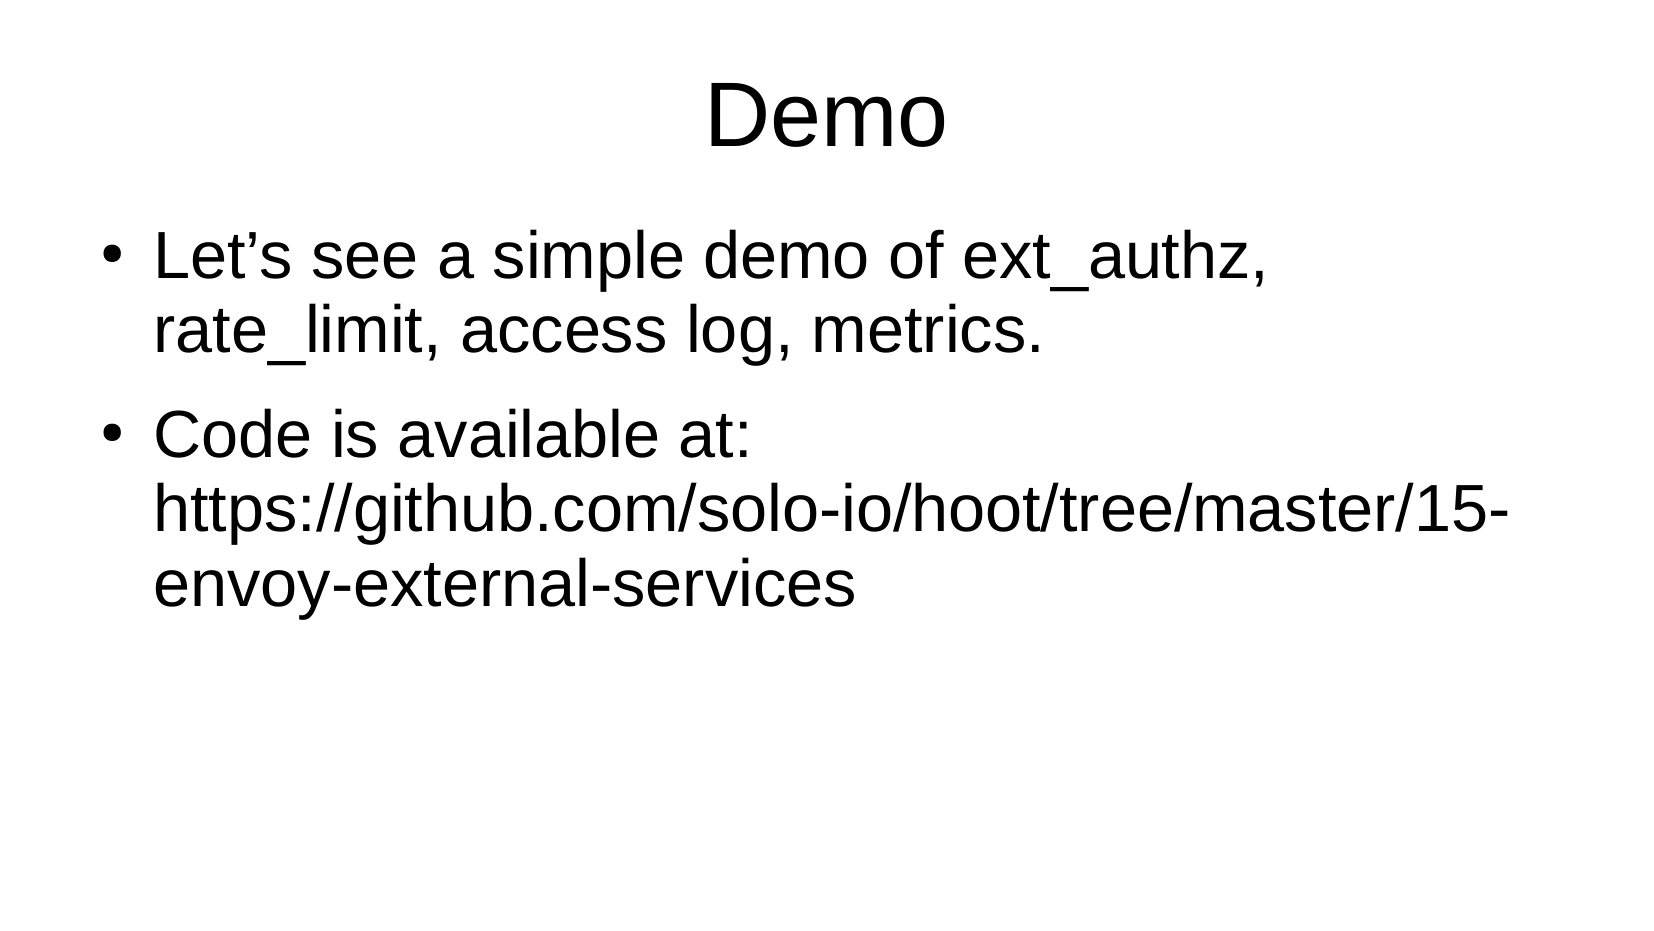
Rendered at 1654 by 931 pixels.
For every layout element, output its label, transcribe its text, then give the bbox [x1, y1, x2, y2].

title Demo [82, 37, 1571, 193]
list Let’s see a simple demo of ext_authz, rate_limit, access log, metrics. Code is available at: https://github.com/solo-io/hoot/tree/master/15-envoy-external-services [82, 217, 1571, 758]
